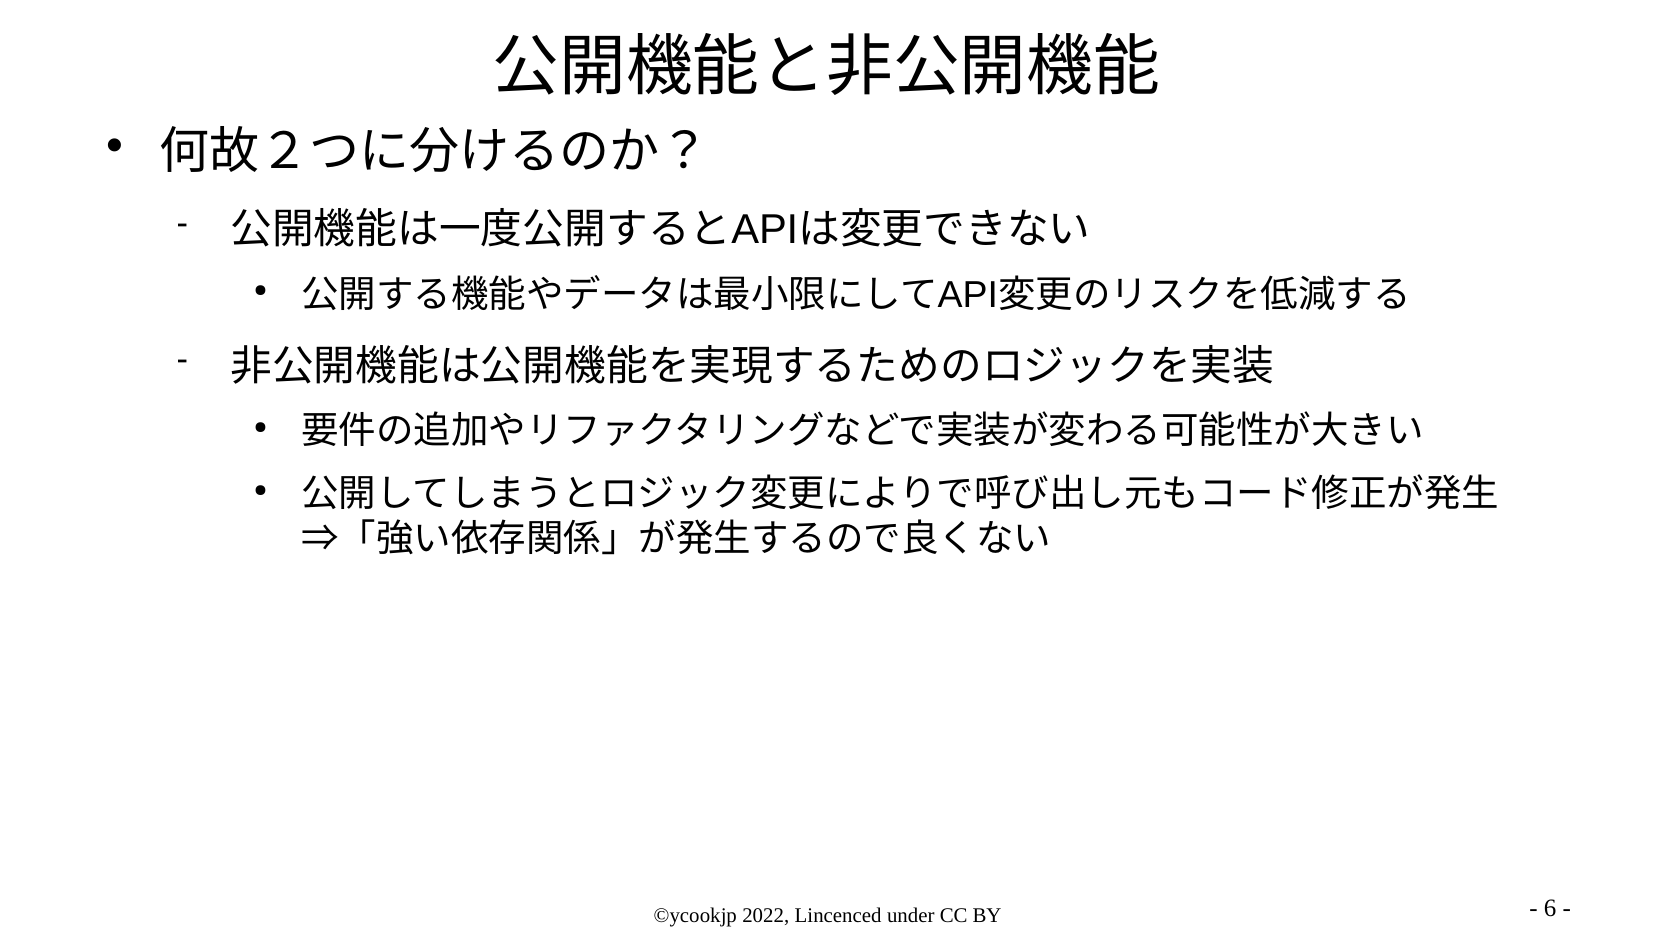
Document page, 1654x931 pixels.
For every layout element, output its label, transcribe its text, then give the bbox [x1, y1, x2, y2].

list 何故２つに分けるのか？ 公開機能は一度公開するとAPIは変更できない 公開する機能やデータは最小限にしてAPI変更のリスクを低減する 非公開機能は公開機能を実現するためのロジックを実装 要件の追加やリファクタリングなどで実装が変わる可能性が大きい 公開してしまうとロジック変更によりで呼び出し元もコード修正が発生 ⇒「強い依存関係」が発生するので良くない [88, 118, 1577, 887]
title 公開機能と非公開機能 [82, 14, 1571, 111]
